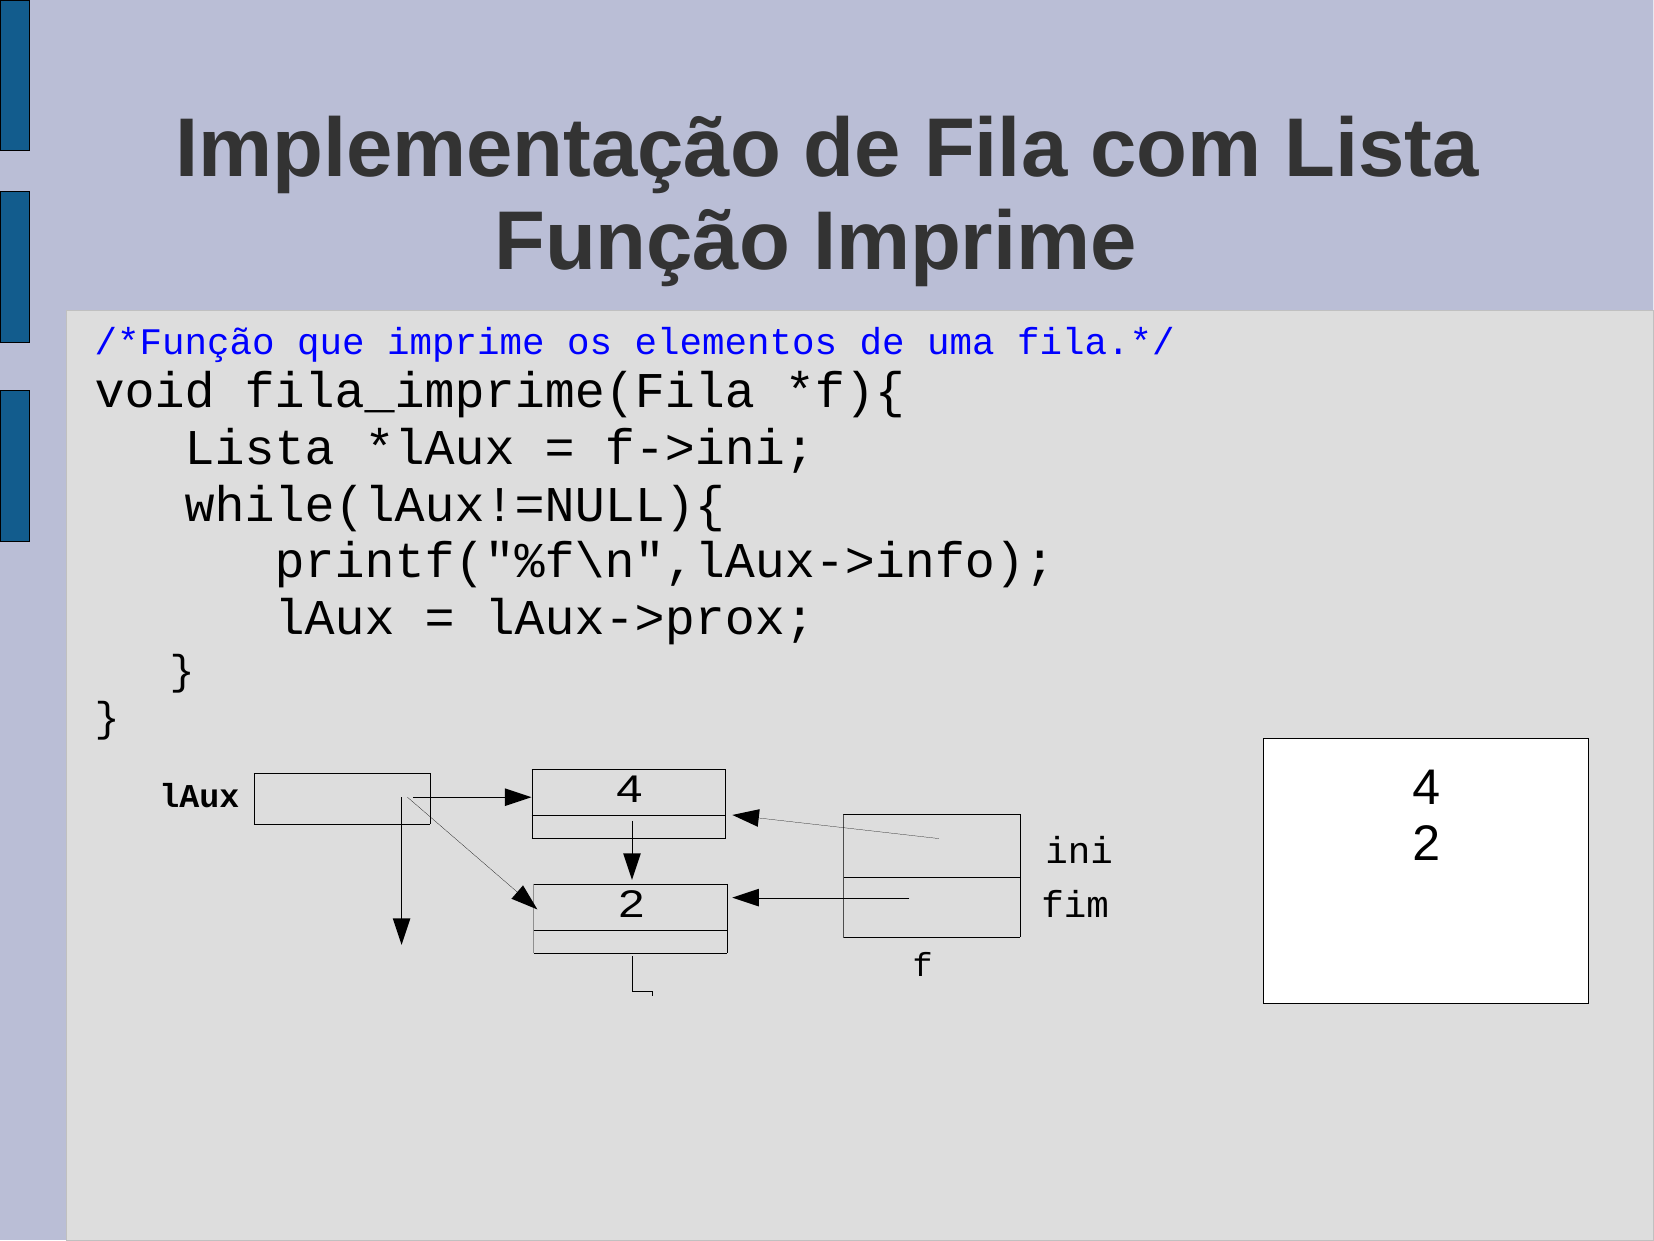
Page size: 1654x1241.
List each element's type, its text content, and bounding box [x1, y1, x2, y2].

chart [533, 882, 733, 957]
chart [843, 814, 1025, 992]
text_box ini [1045, 832, 1113, 876]
list /*Função que imprime os elementos de uma fila.*/ void fila_imprime(Fila *f){ Lista *lAux = f->ini; while(lAux!=NULL){ printf("%f\n",lAux->info); lAux = lAux->prox; } } [76, 323, 1489, 745]
chart [531, 767, 731, 842]
text_box 4 2 [1263, 738, 1589, 1004]
chart [253, 714, 436, 827]
title Implementação de Fila com Lista Função Imprime [121, 91, 1534, 299]
text_box lAux [159, 779, 396, 904]
text_box fim [1041, 885, 1110, 929]
text_box f [912, 948, 955, 1005]
